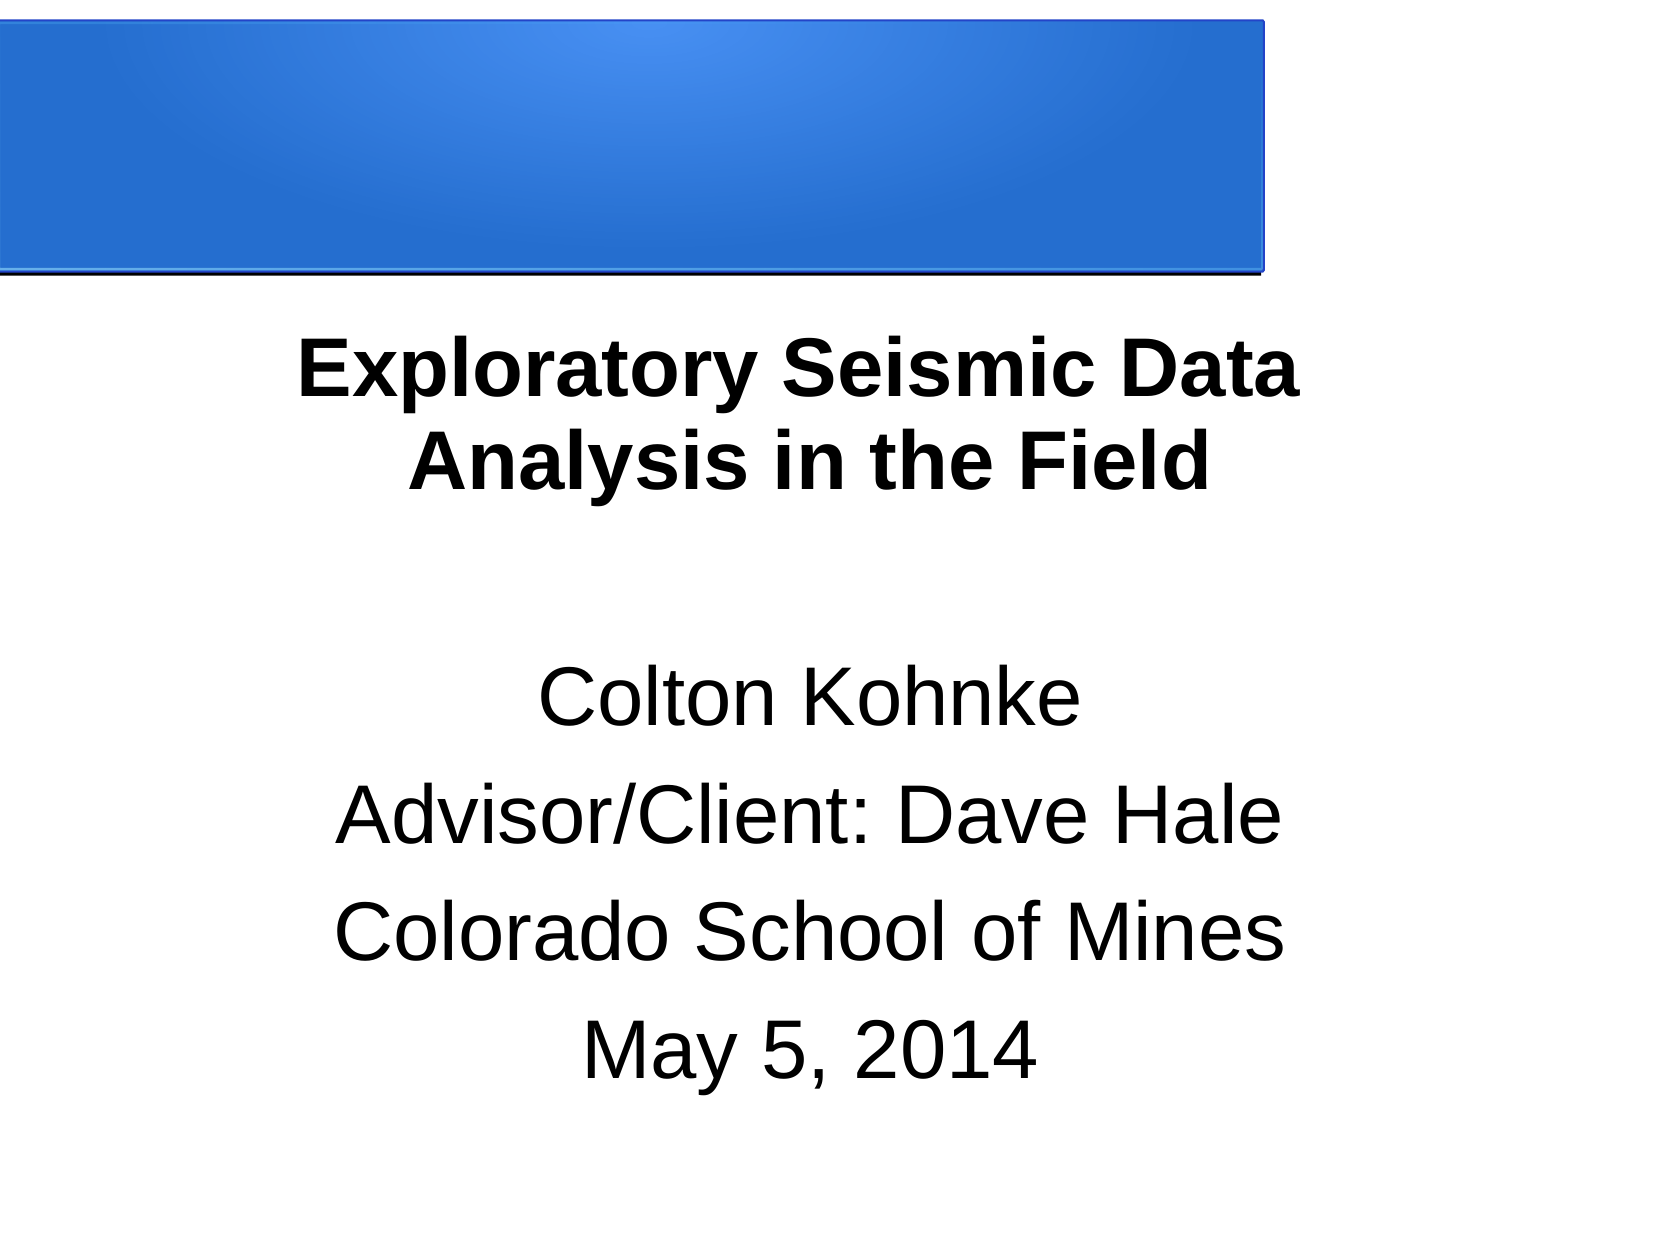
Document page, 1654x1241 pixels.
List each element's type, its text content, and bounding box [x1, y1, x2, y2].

subtitle Exploratory Seismic Data Analysis in the Field Colton Kohnke Advisor/Client: Dave Hale Colorado School of Mines May 5, 2014 [82, 203, 1538, 1097]
